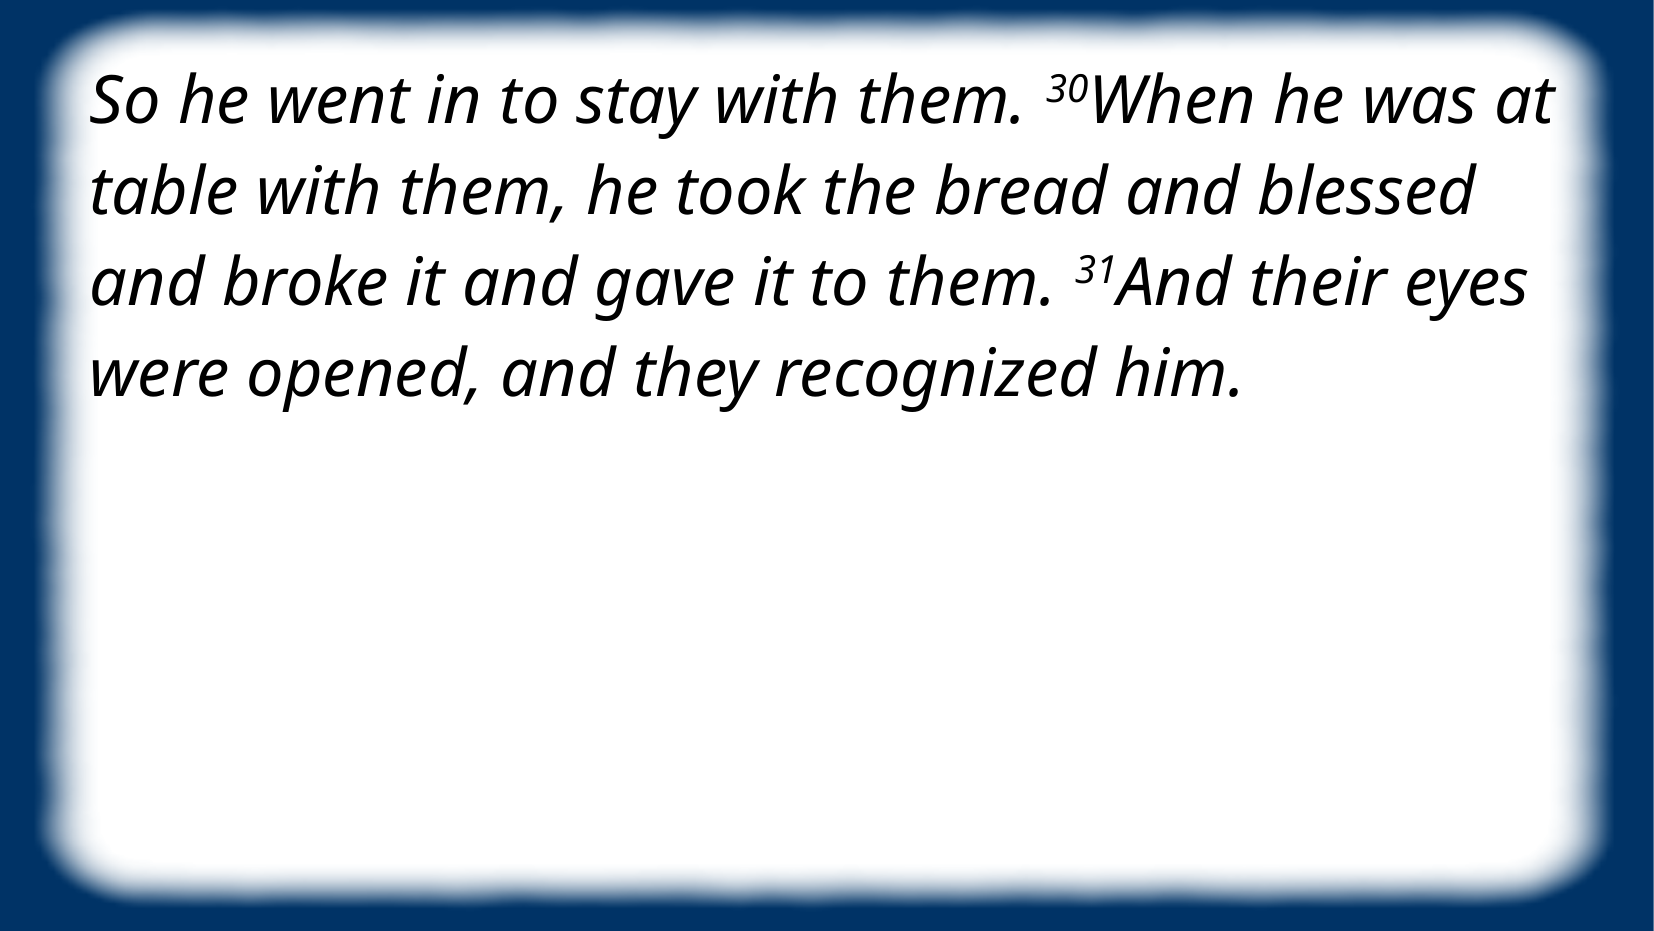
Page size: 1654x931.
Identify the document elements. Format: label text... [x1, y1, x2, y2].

text_box So he went in to stay with them. 30When he was at table with them, he took the bread and blessed and broke it and gave it to them. 31And their eyes were opened, and they recognized him. [75, 45, 1576, 526]
picture [0, 0, 1654, 931]
